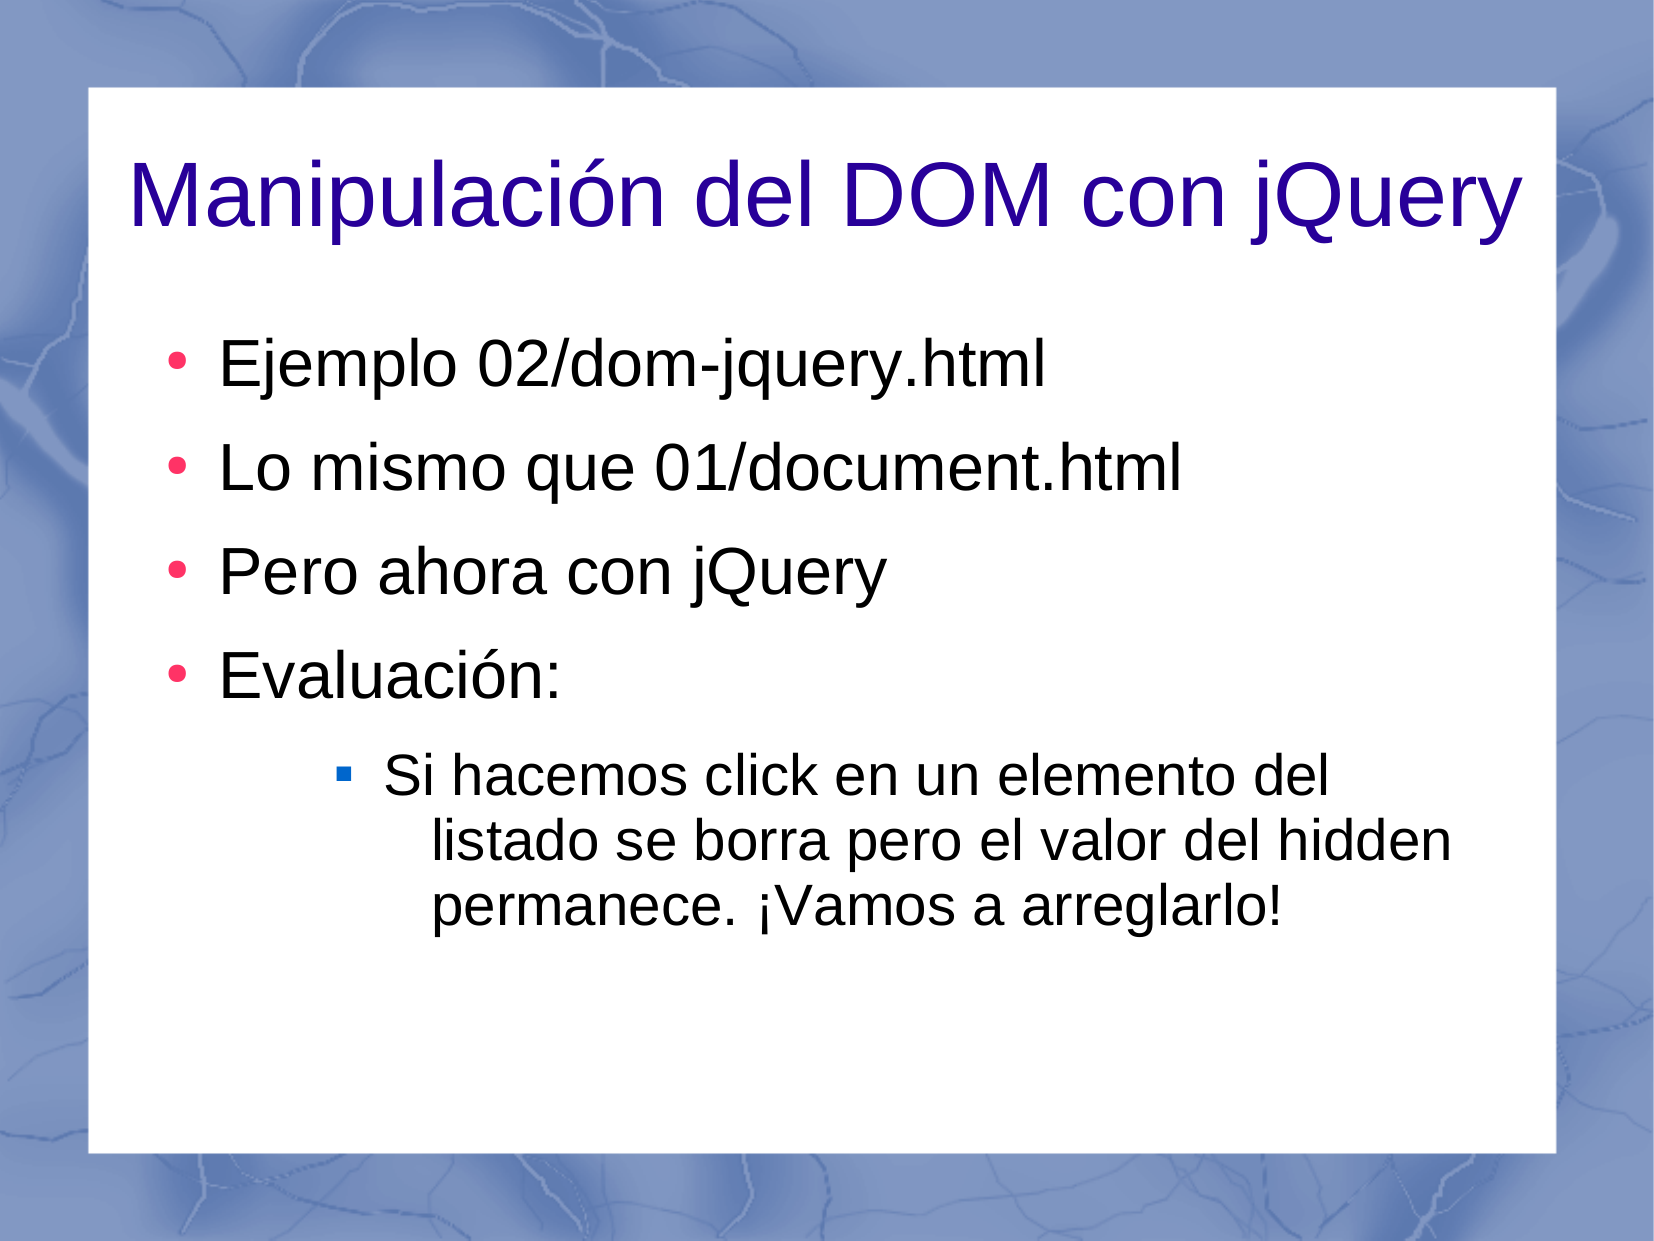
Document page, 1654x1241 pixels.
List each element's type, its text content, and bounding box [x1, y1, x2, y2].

list Ejemplo 02/dom-jquery.html Lo mismo que 01/document.html Pero ahora con jQuery Evaluación: Si hacemos click en un elemento del listado se borra pero el valor del hidden permanece. ¡Vamos a arreglarlo! [147, 325, 1506, 1145]
title Manipulación del DOM con jQuery [118, 90, 1536, 298]
picture [0, 0, 1654, 1241]
